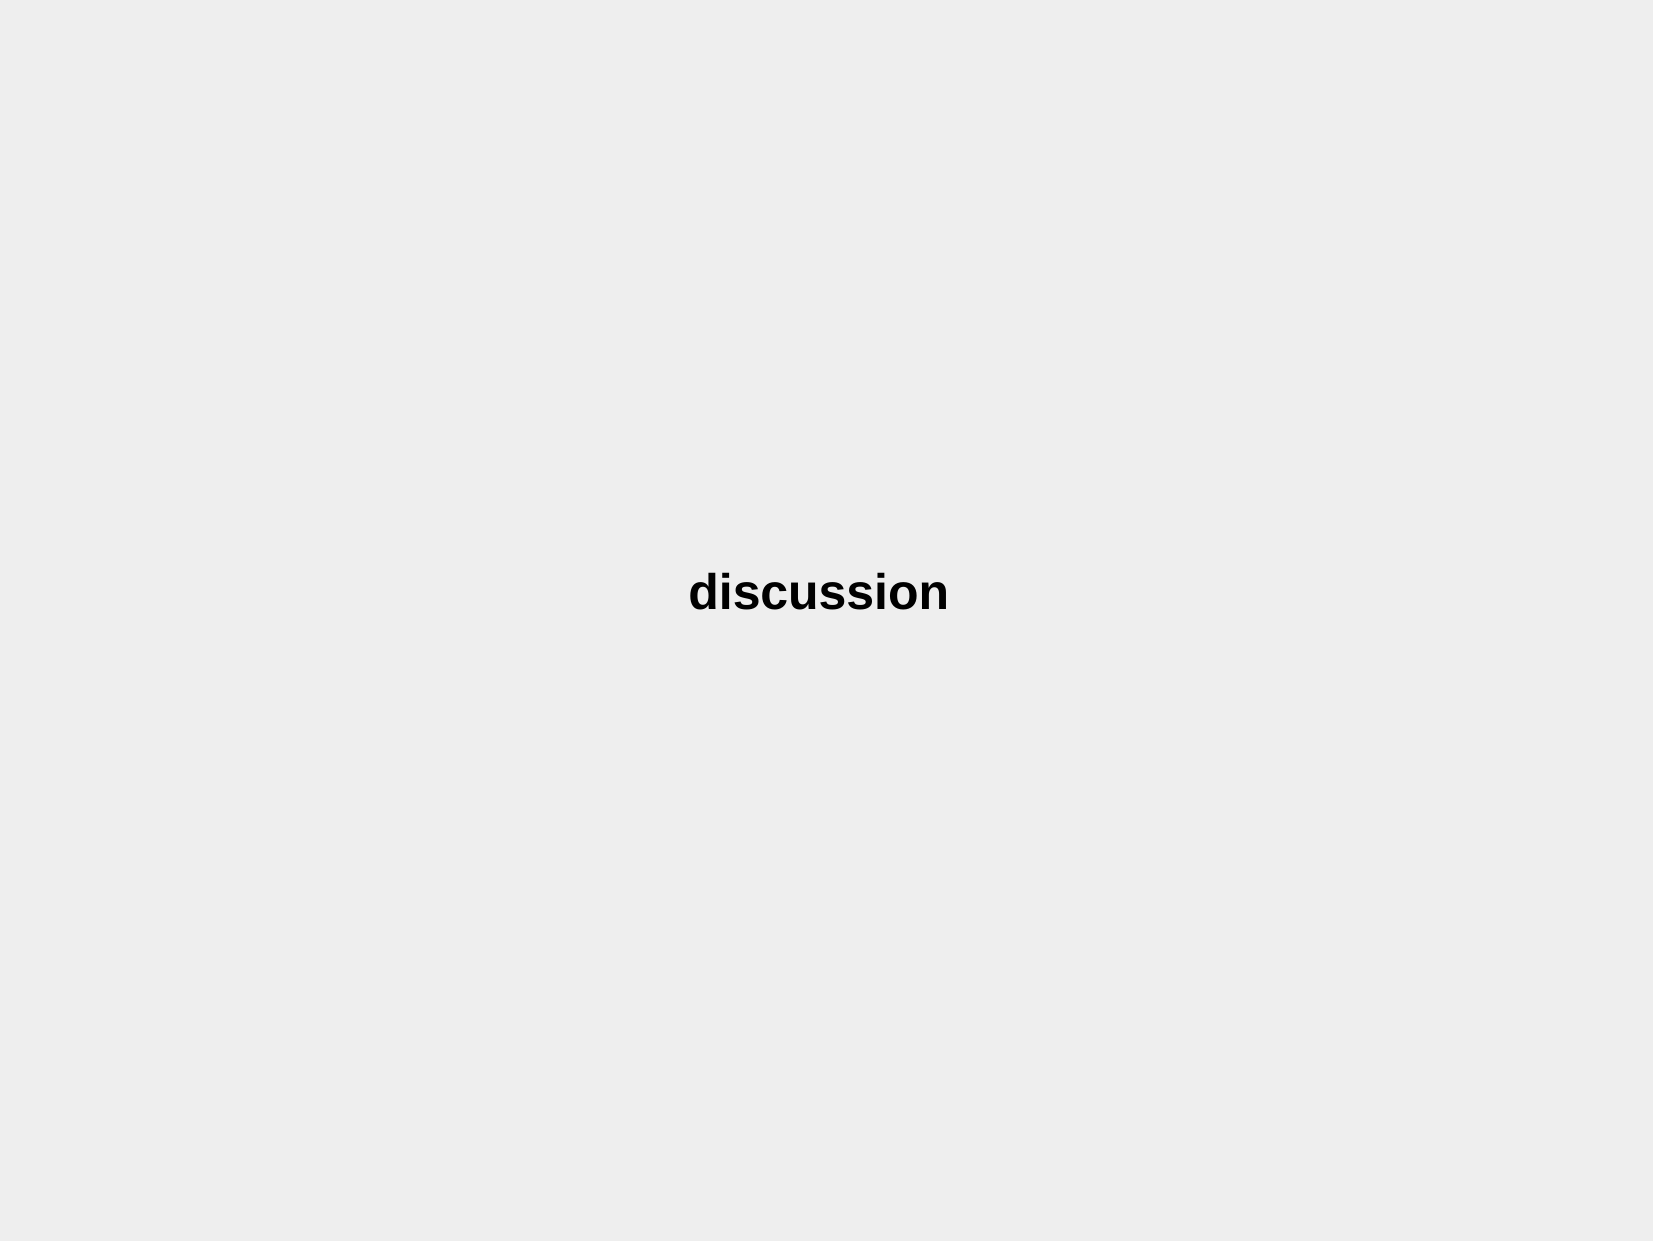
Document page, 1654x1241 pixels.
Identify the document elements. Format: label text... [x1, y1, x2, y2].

subtitle discussion [75, 90, 1563, 1096]
